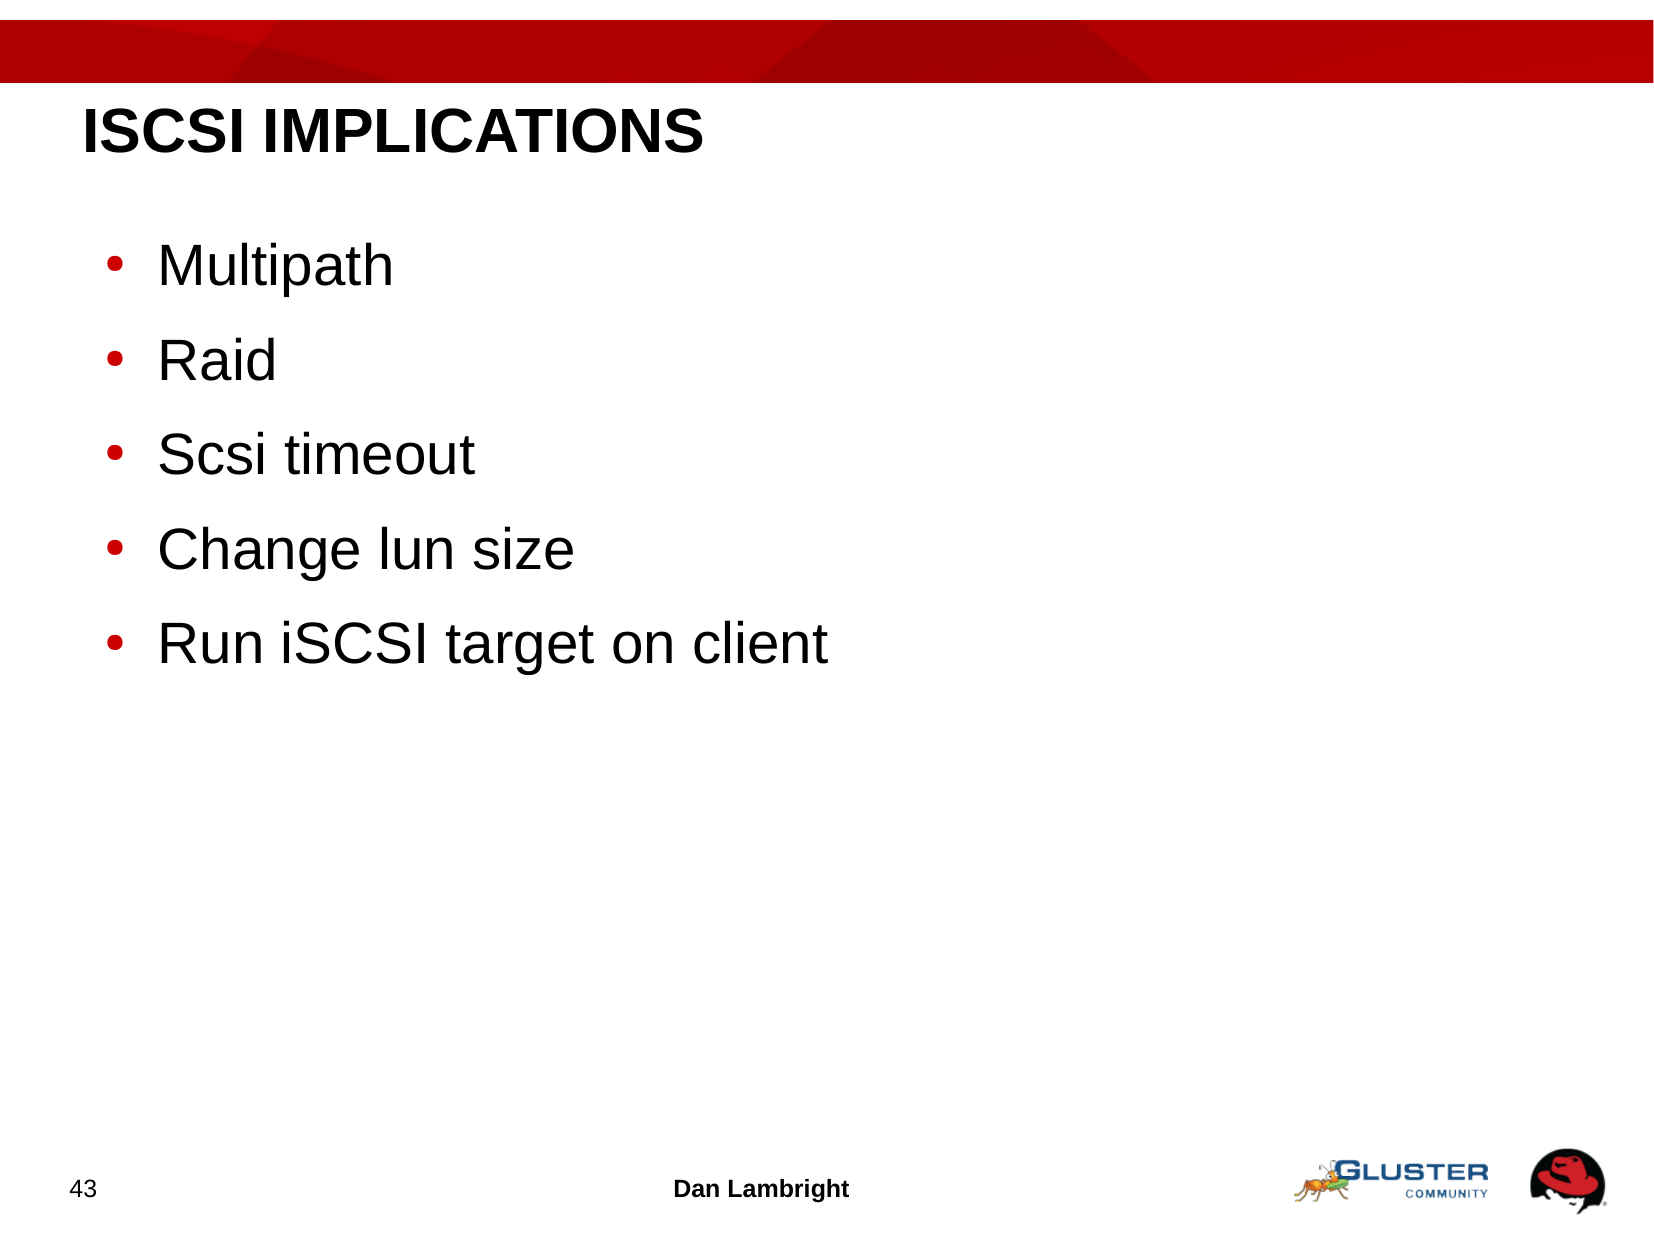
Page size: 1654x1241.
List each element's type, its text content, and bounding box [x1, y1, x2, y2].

picture [1294, 1158, 1488, 1203]
title ISCSI IMPLICATIONS [82, 37, 1571, 226]
list Multipath Raid Scsi timeout Change lun size Run iSCSI target on client [86, 232, 1576, 1027]
picture [1529, 1146, 1613, 1224]
picture [0, 20, 1654, 83]
